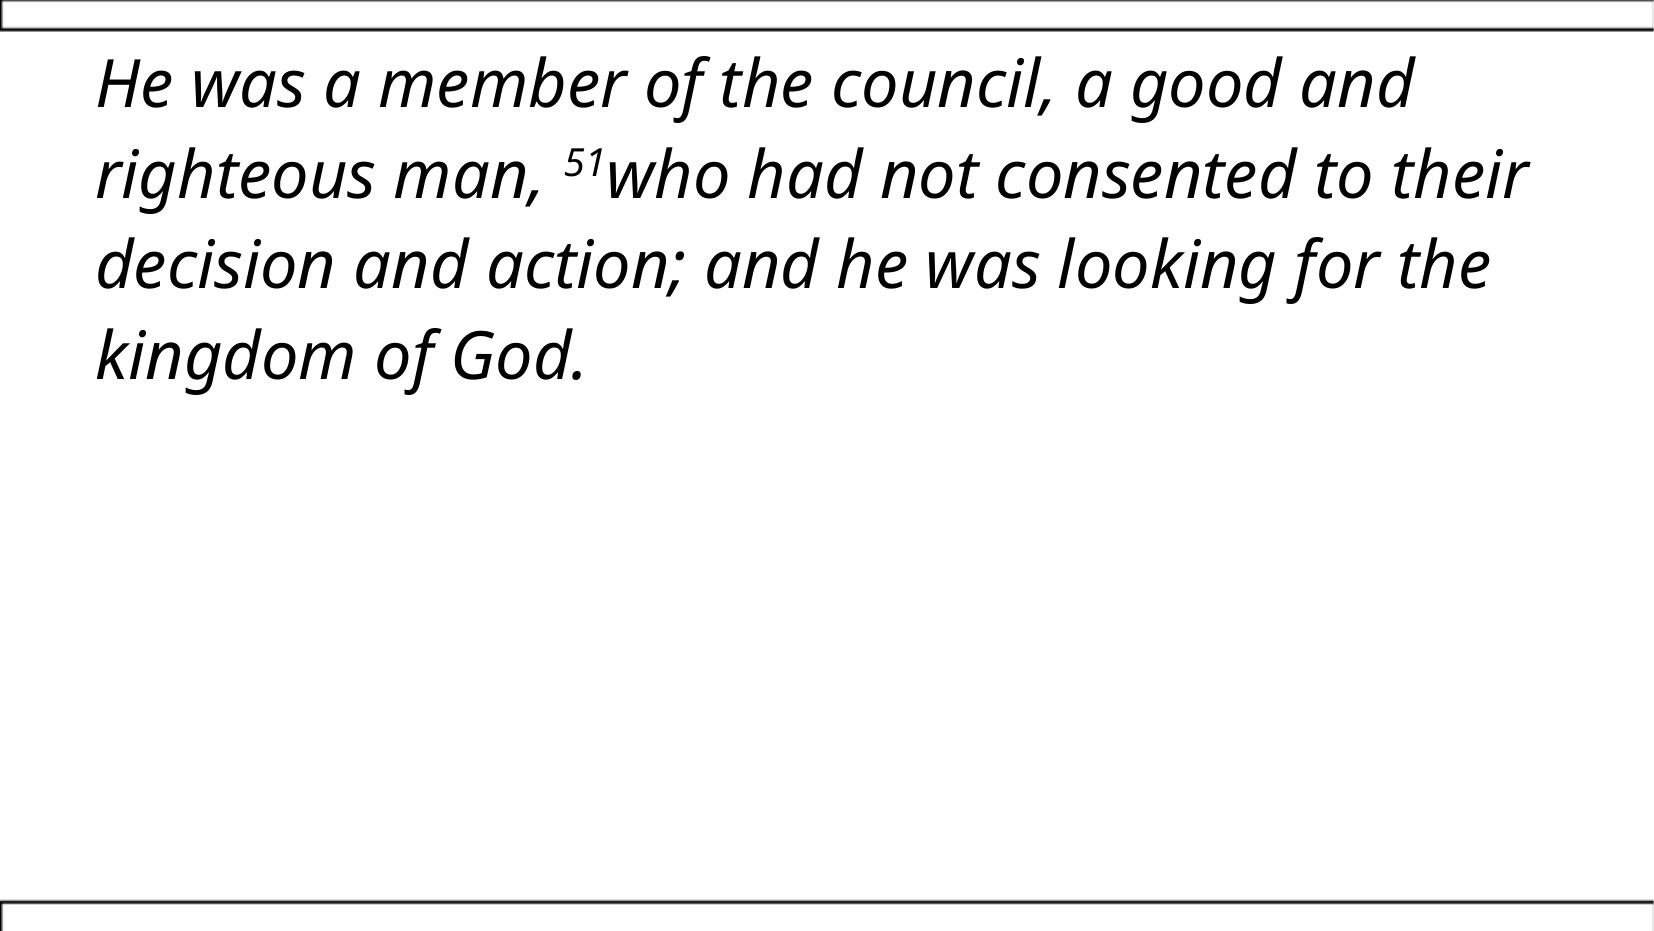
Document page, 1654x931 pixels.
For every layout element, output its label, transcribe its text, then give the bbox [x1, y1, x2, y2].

picture [0, 0, 1654, 931]
text_box He was a member of the council, a good and righteous man, 51who had not consented to their decision and action; and he was looking for the kingdom of God. [80, 28, 1566, 421]
